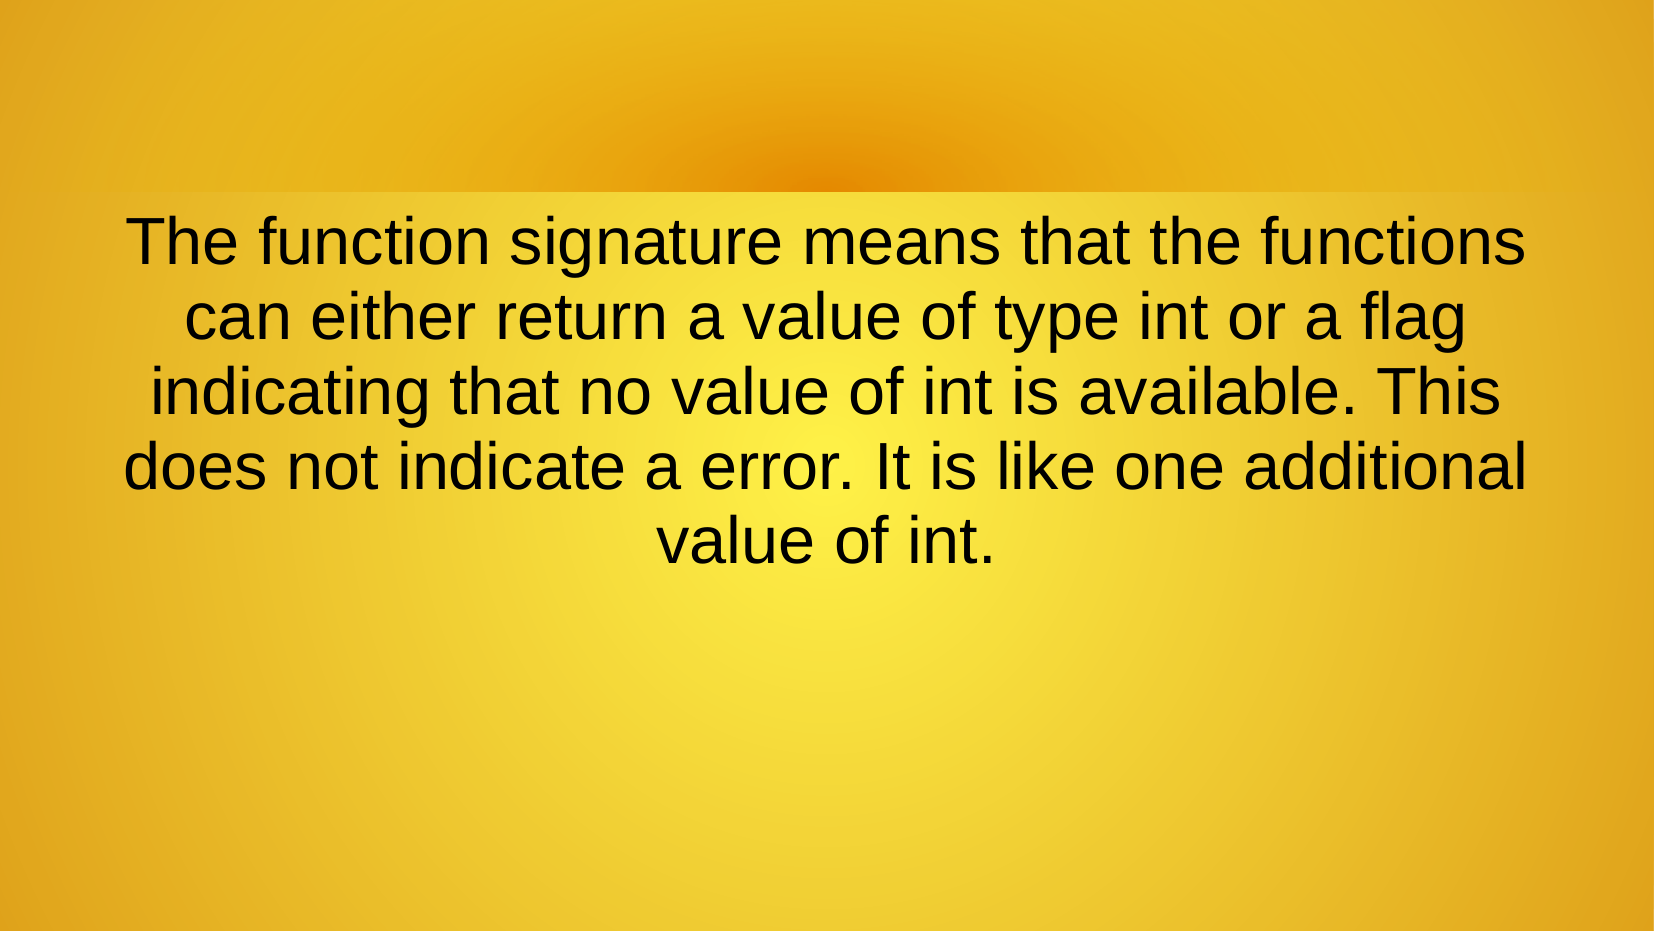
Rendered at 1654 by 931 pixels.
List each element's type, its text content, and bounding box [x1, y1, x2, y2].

subtitle The function signature means that the functions can either return a value of type int or a flag indicating that no value of int is available. This does not indicate a error. It is like one additional value of int. [82, 35, 1571, 748]
